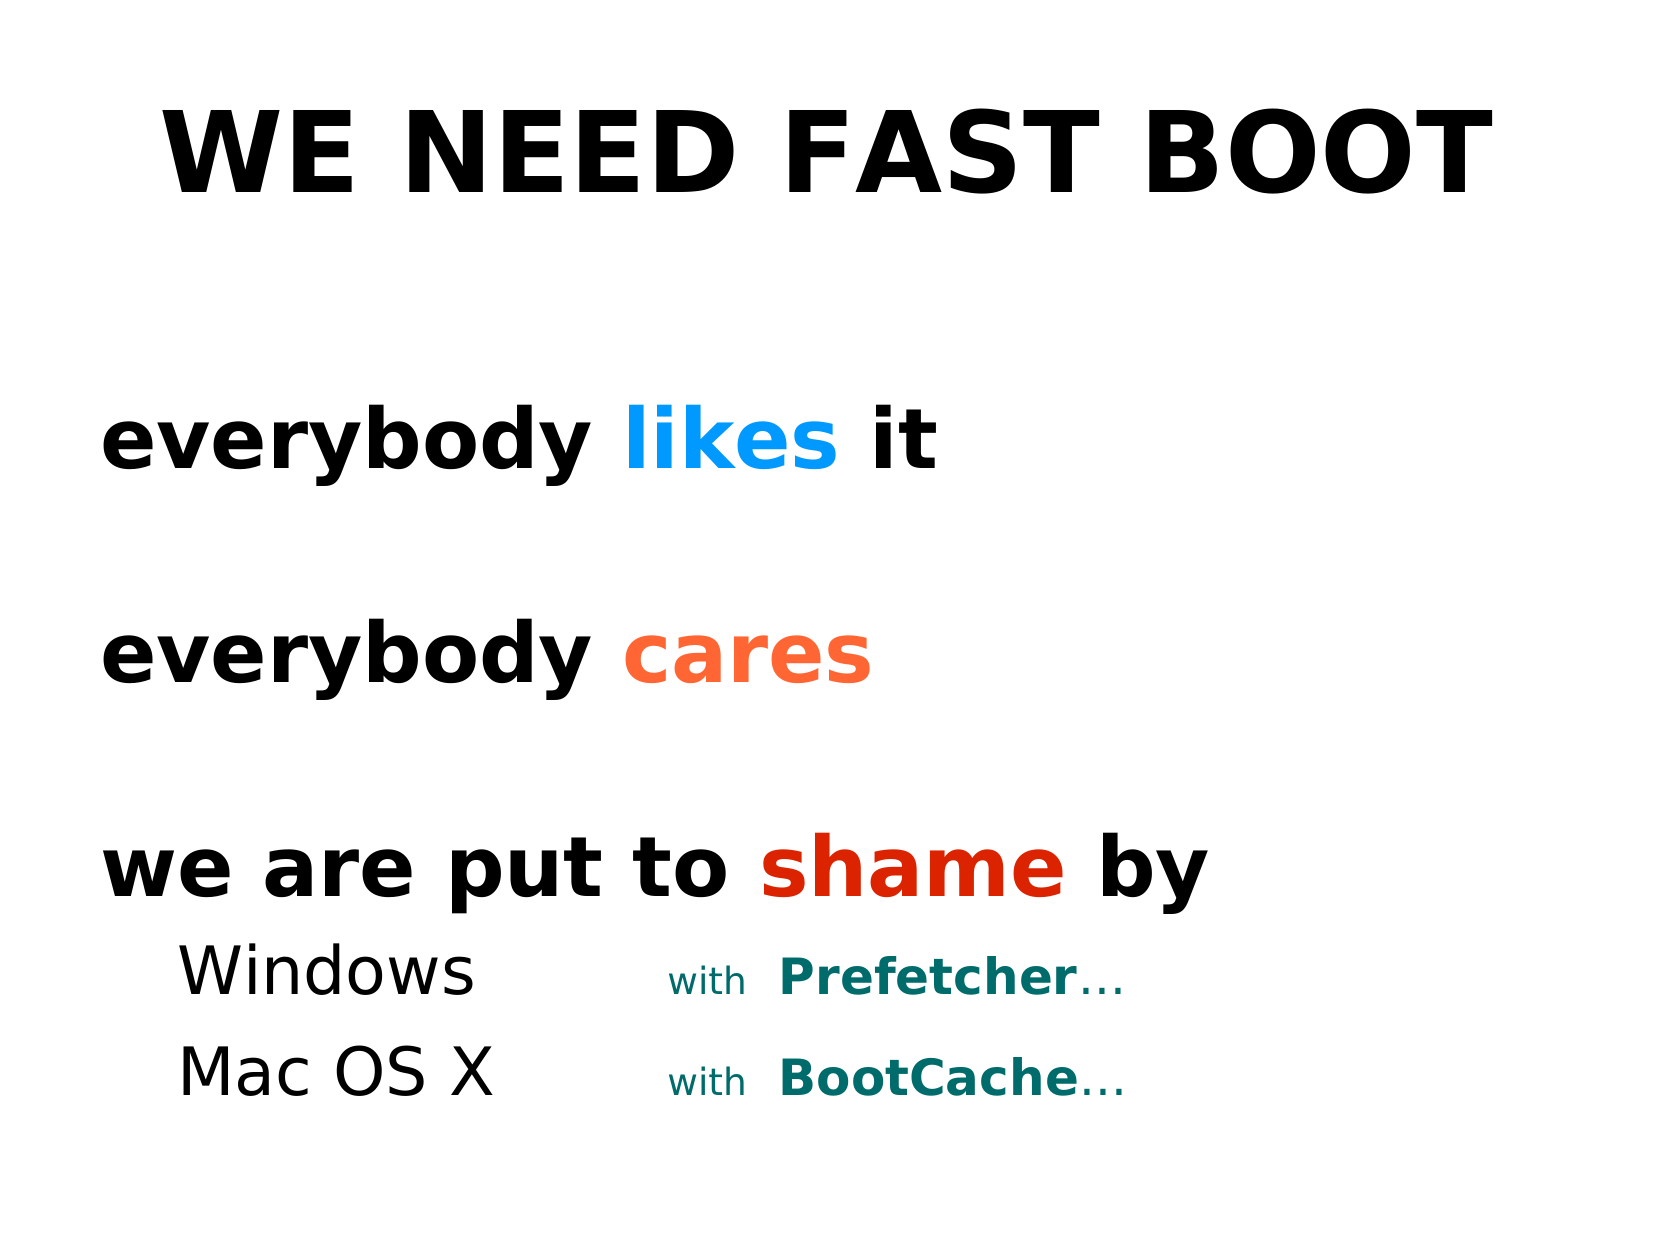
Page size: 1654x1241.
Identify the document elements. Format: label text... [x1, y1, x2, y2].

list everybody likes it everybody cares we are put to shame by Windows with Prefetcher... Mac OS X with BootCache... [82, 290, 1571, 1194]
title WE NEED FAST BOOT [82, 49, 1571, 257]
